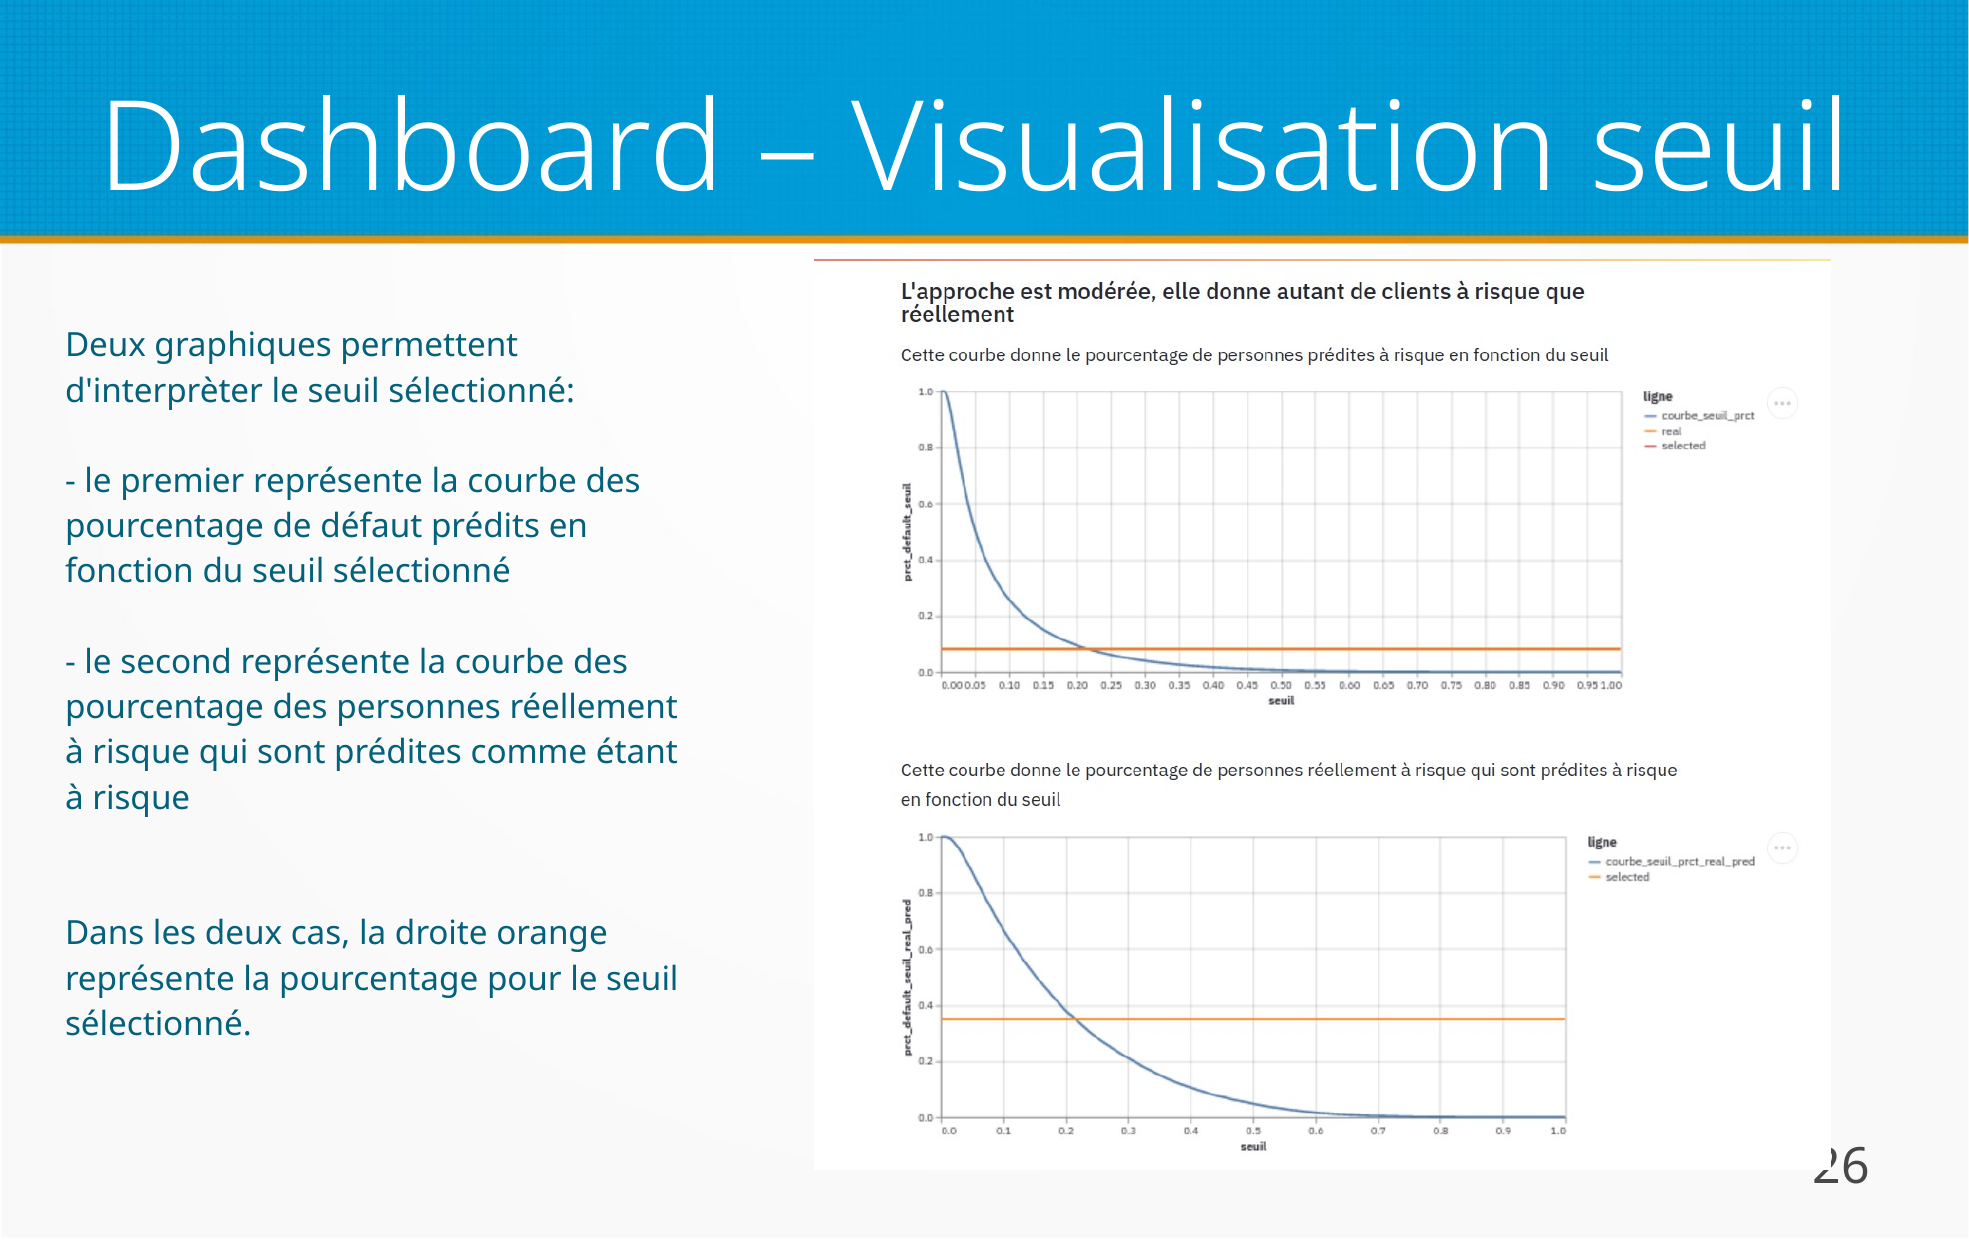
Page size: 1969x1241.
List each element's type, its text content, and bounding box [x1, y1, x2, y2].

title Dashboard – Visualisation seuil [98, 19, 1870, 227]
picture [0, 233, 1969, 1241]
text_box Deux graphiques permettent d'interprèter le seuil sélectionné: - le premier représente la courbe des pourcentage de défaut prédits en fonction du seuil sélectionné - le second représente la courbe des pourcentage des personnes réellement à risque qui sont prédites comme étant à risque Dans les deux cas, la droite orange représente la pourcentage pour le seuil sélectionné. [59, 369, 697, 998]
